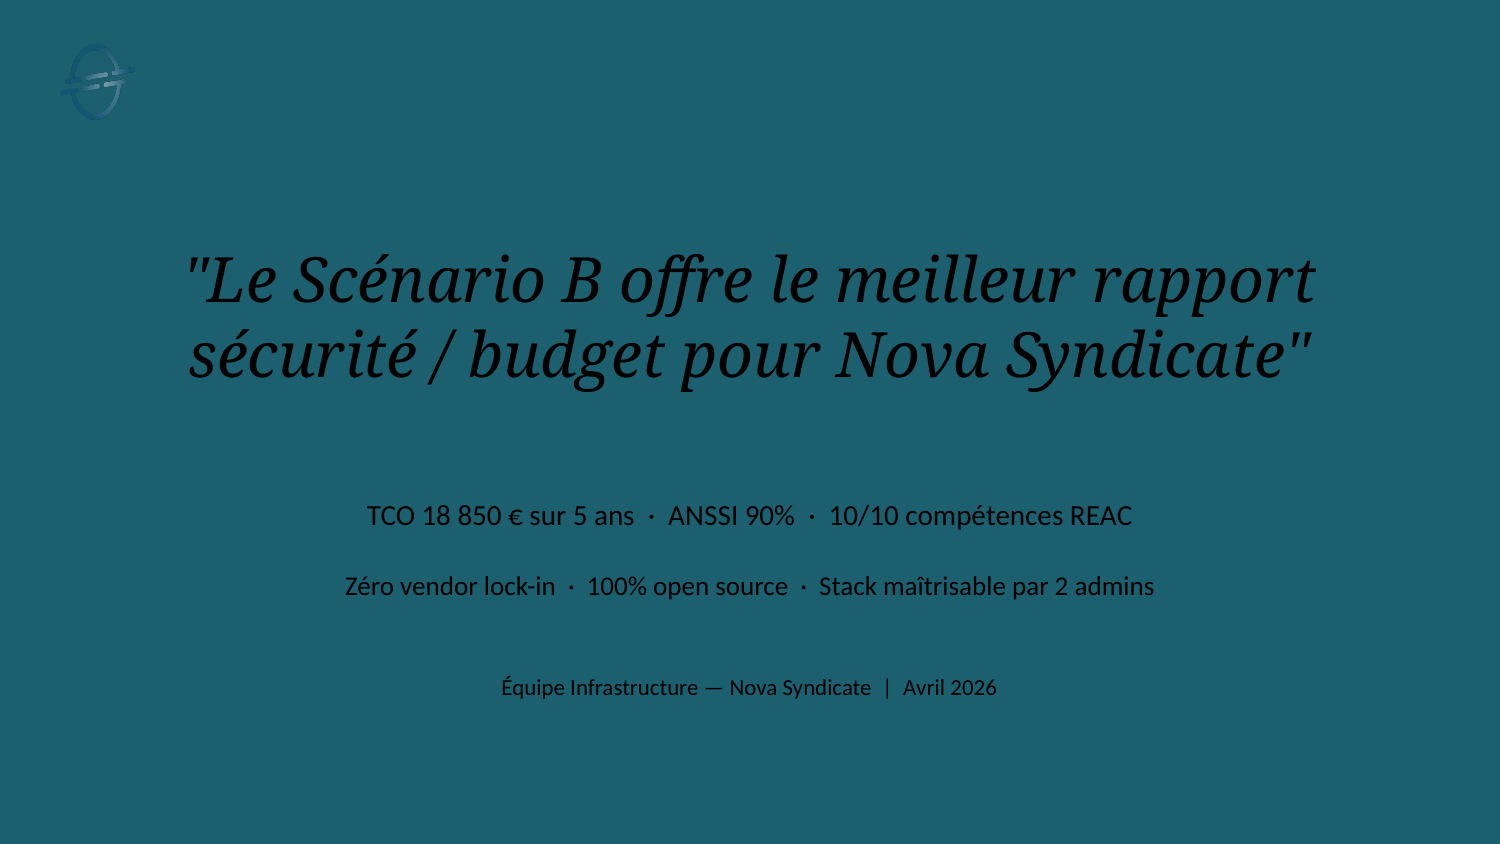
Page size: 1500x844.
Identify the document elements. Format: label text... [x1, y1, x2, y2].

text_box "Le Scénario B offre le meilleur rapport sécurité / budget pour Nova Syndicate" [149, 179, 1350, 450]
picture [60, 44, 135, 120]
text_box Équipe Infrastructure — Nova Syndicate | Avril 2026 [149, 660, 1350, 713]
text_box Zéro vendor lock-in · 100% open source · Stack maîtrisable par 2 admins [149, 554, 1350, 615]
text_box TCO 18 850 € sur 5 ans · ANSSI 90% · 10/10 compétences REAC [149, 480, 1350, 548]
